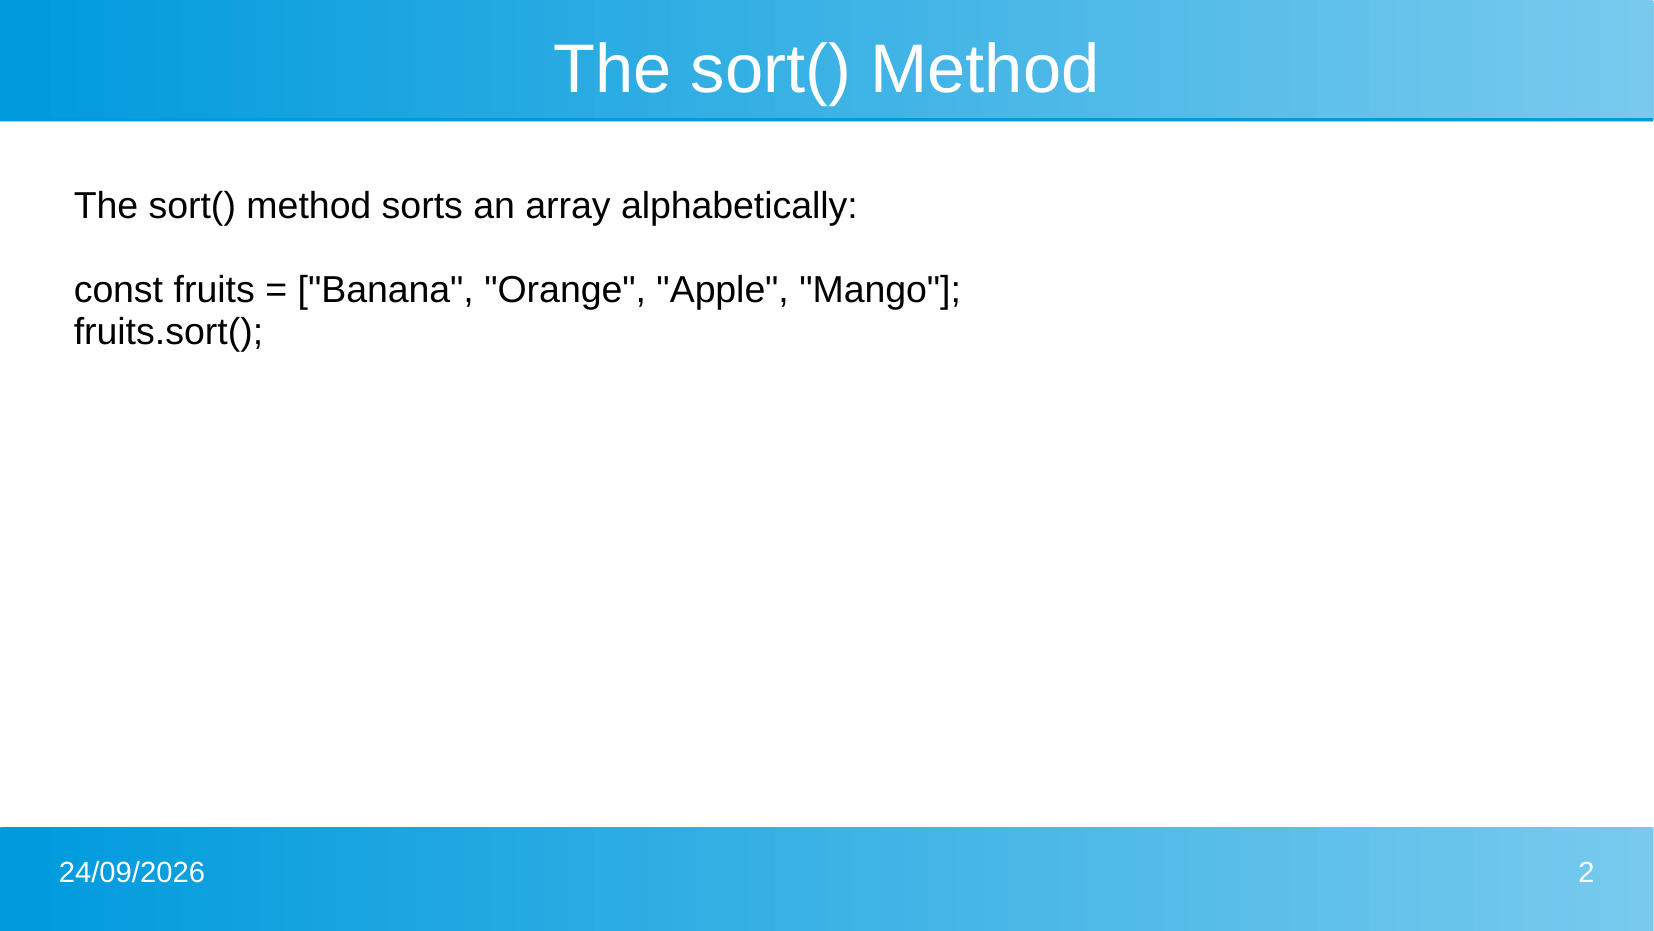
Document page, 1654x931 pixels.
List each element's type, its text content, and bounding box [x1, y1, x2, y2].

text_box The sort() method sorts an array alphabetically: const fruits = ["Banana", "Orange", "Apple", "Mango"]; fruits.sort(); [59, 177, 1536, 360]
title The sort() Method [59, 29, 1595, 108]
